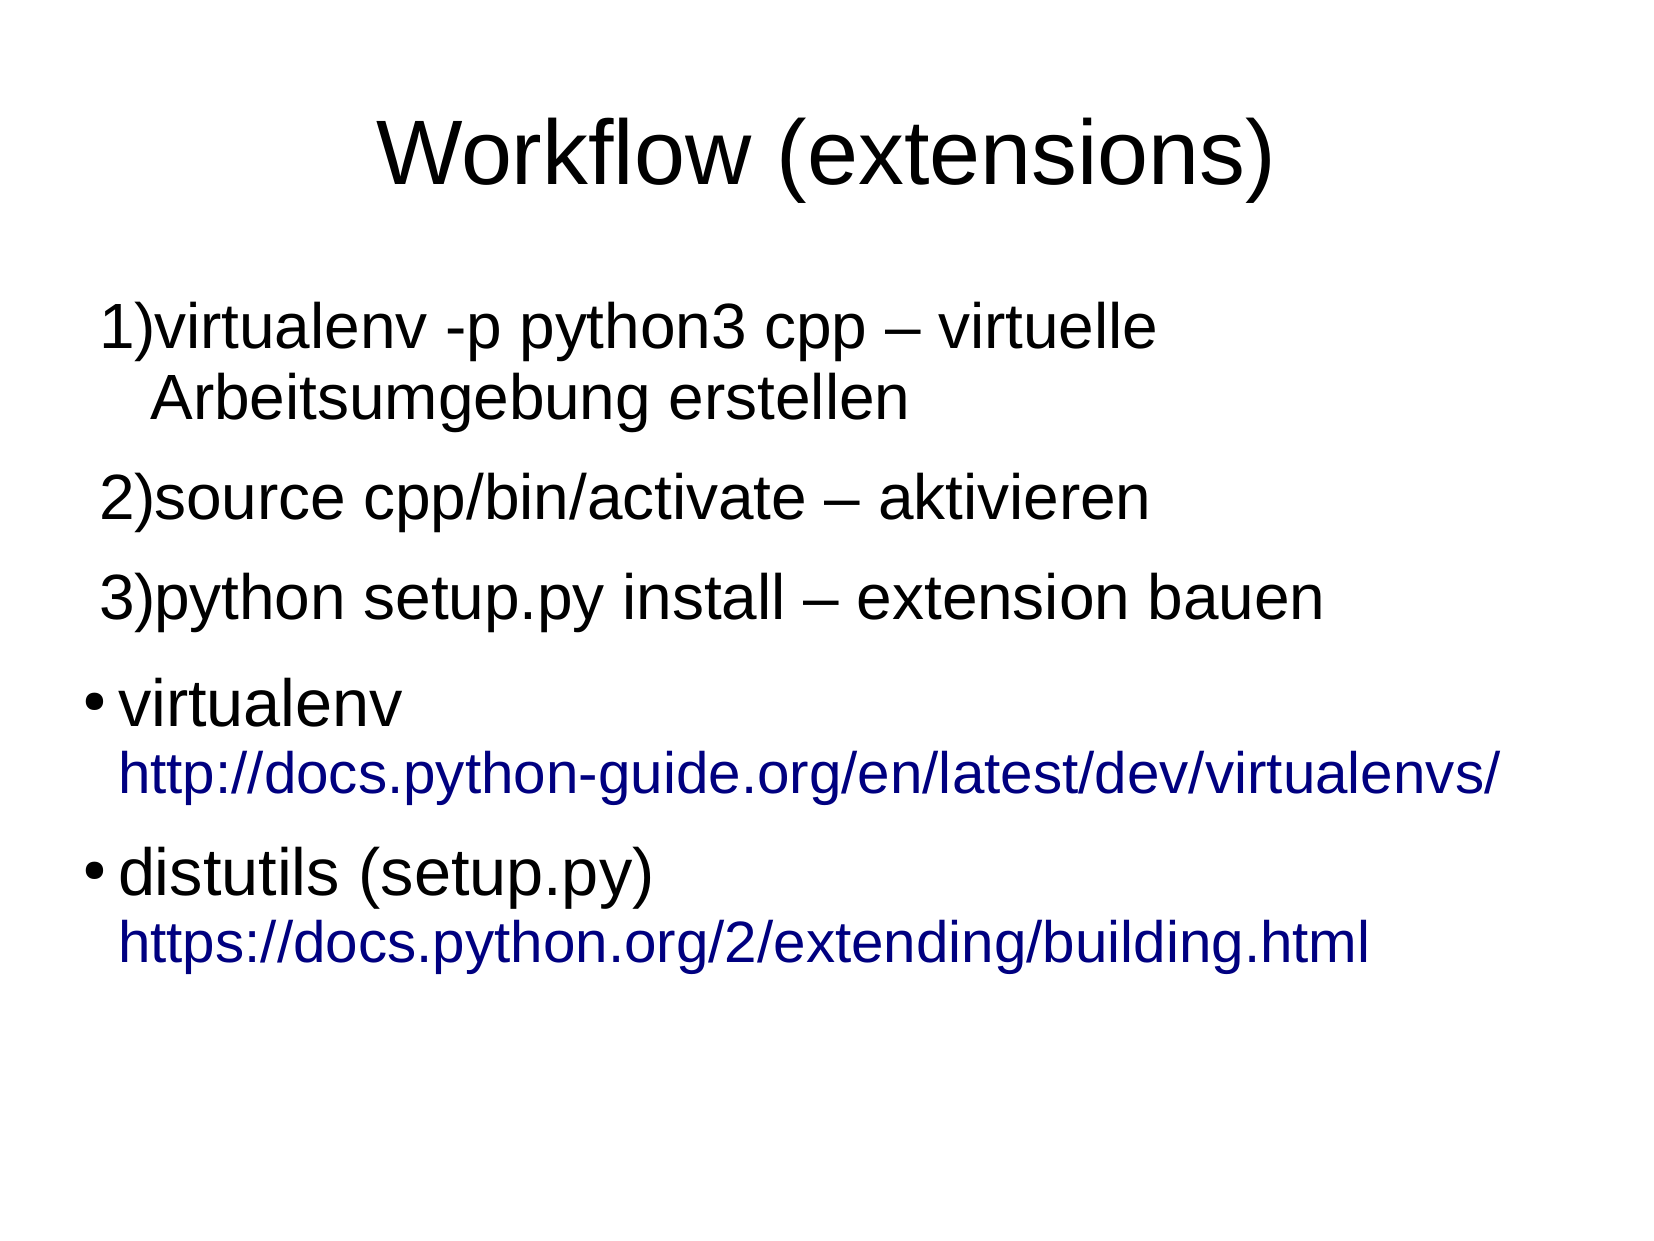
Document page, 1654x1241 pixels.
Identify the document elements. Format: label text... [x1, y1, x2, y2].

title Workflow (extensions) [82, 49, 1571, 257]
list virtualenv http://docs.python-guide.org/en/latest/dev/virtualenvs/ distutils (setup.py) https://docs.python.org/2/extending/building.html [82, 665, 1571, 1009]
text_box [82, 290, 1571, 665]
